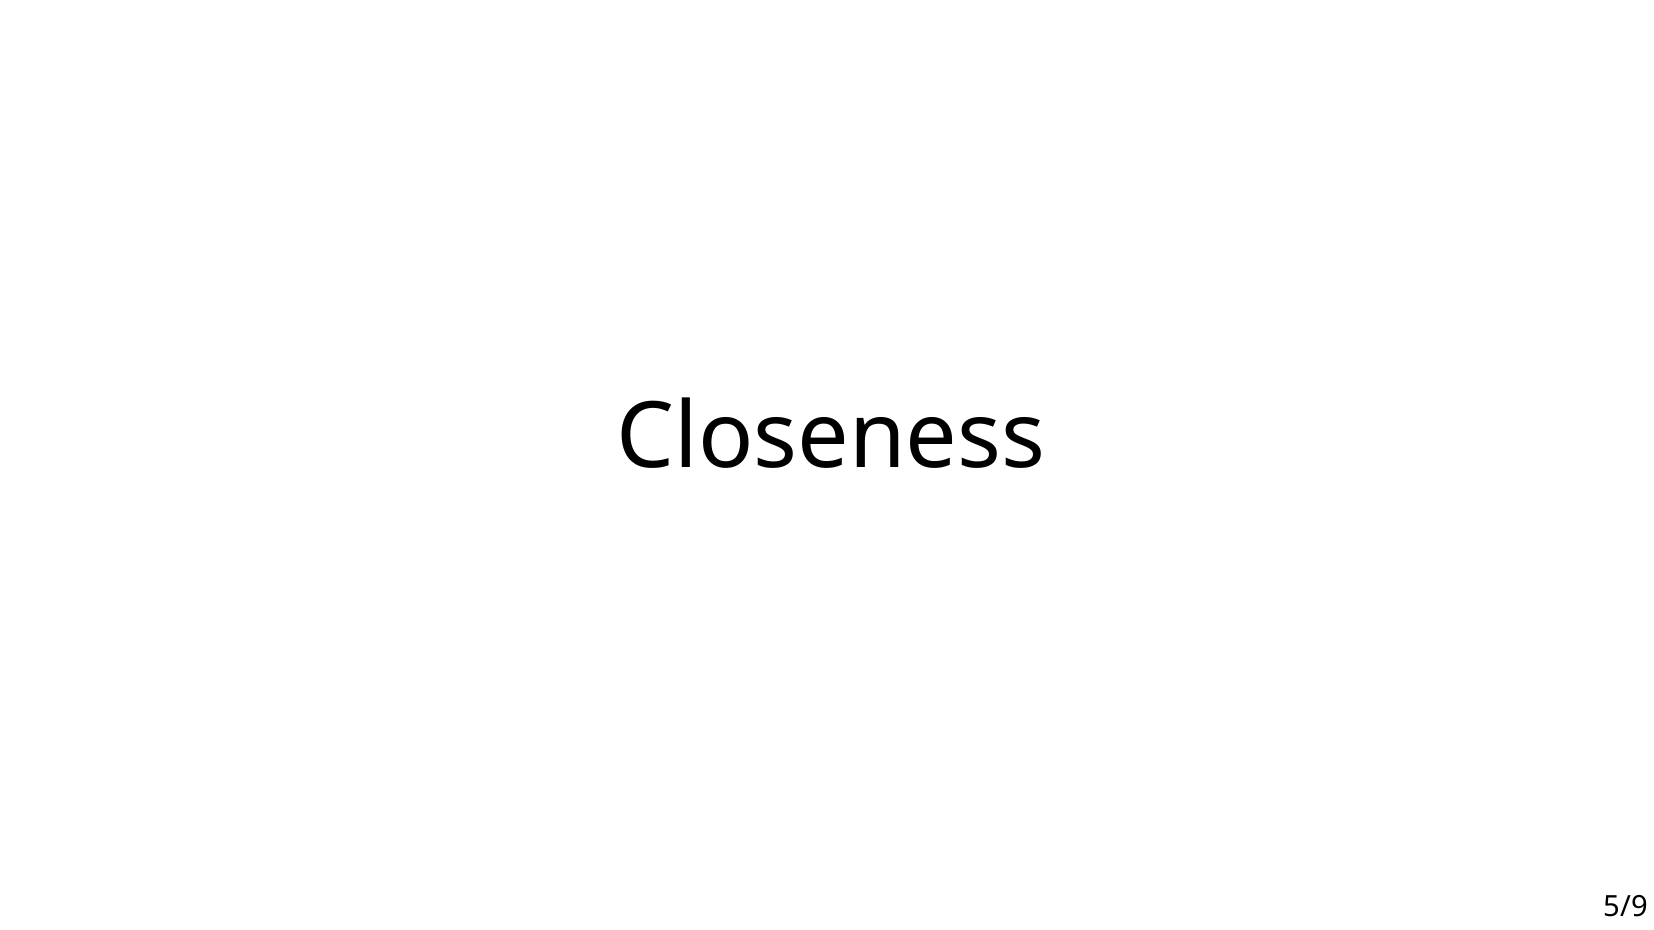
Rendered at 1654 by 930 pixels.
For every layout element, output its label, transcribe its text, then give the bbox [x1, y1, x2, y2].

title Closeness [87, 354, 1576, 511]
